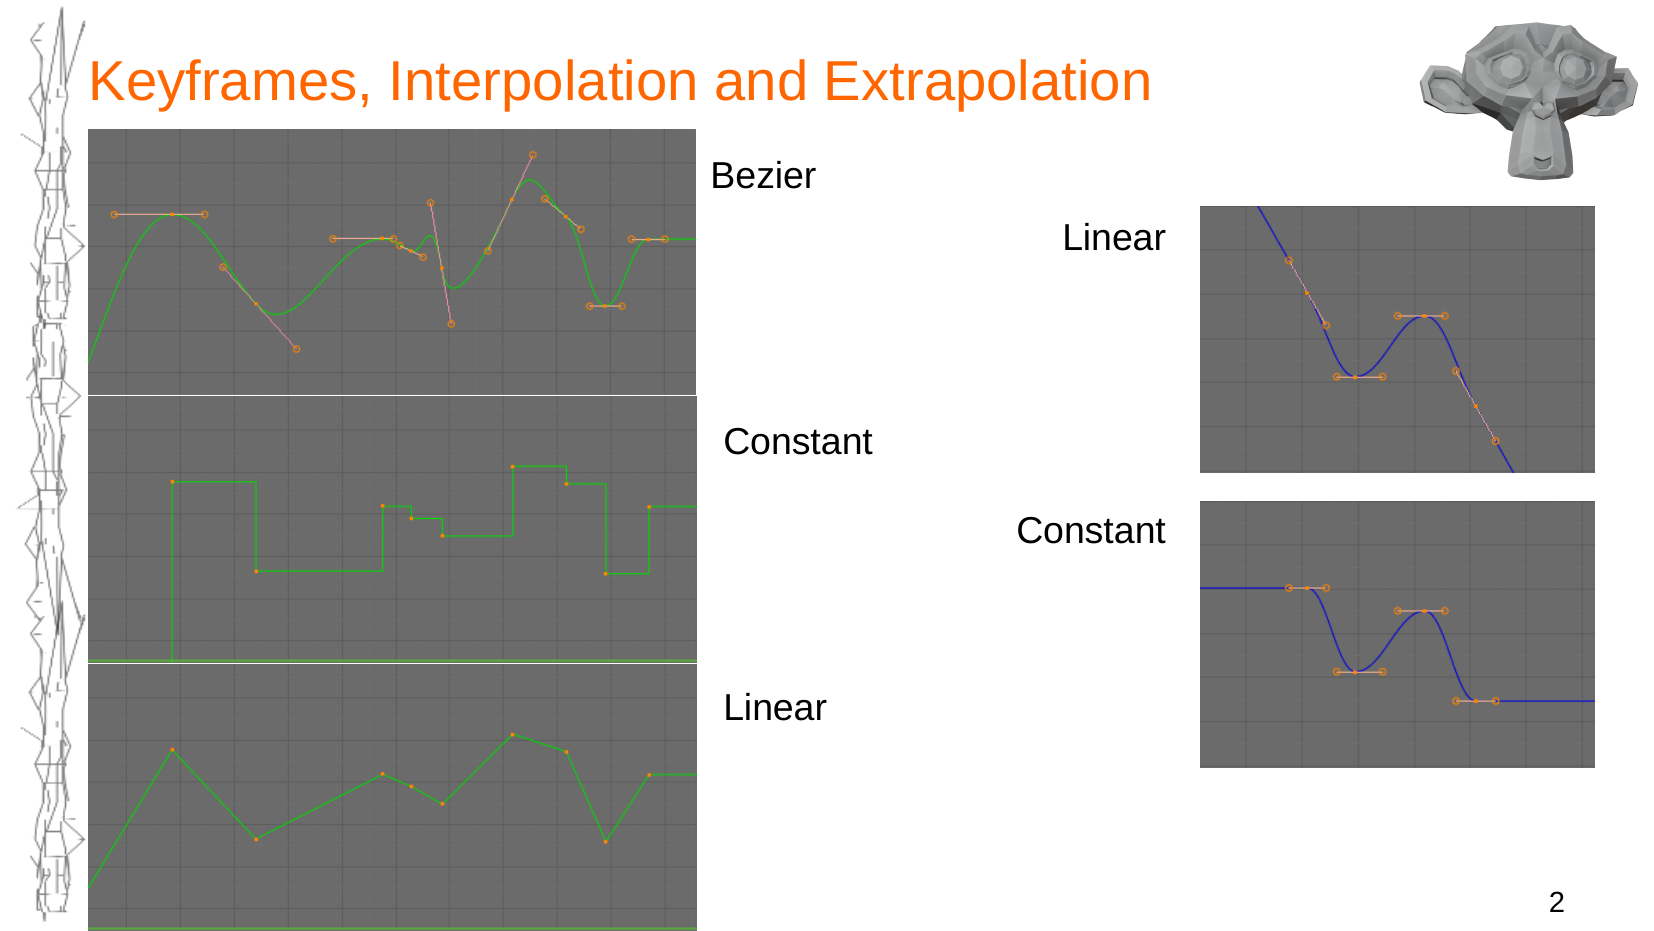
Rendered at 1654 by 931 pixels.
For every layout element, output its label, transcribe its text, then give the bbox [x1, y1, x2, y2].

text_box Linear [1047, 208, 1182, 266]
picture [88, 664, 697, 931]
text_box Bezier [695, 147, 832, 205]
picture [88, 129, 696, 395]
title Keyframes, Interpolation and Extrapolation [88, 29, 1447, 133]
text_box Linear [708, 679, 843, 736]
picture [1200, 501, 1595, 768]
text_box Constant [1001, 501, 1182, 559]
picture [1200, 206, 1595, 473]
text_box Constant [708, 413, 889, 471]
picture [88, 396, 697, 663]
picture [1411, 11, 1645, 189]
